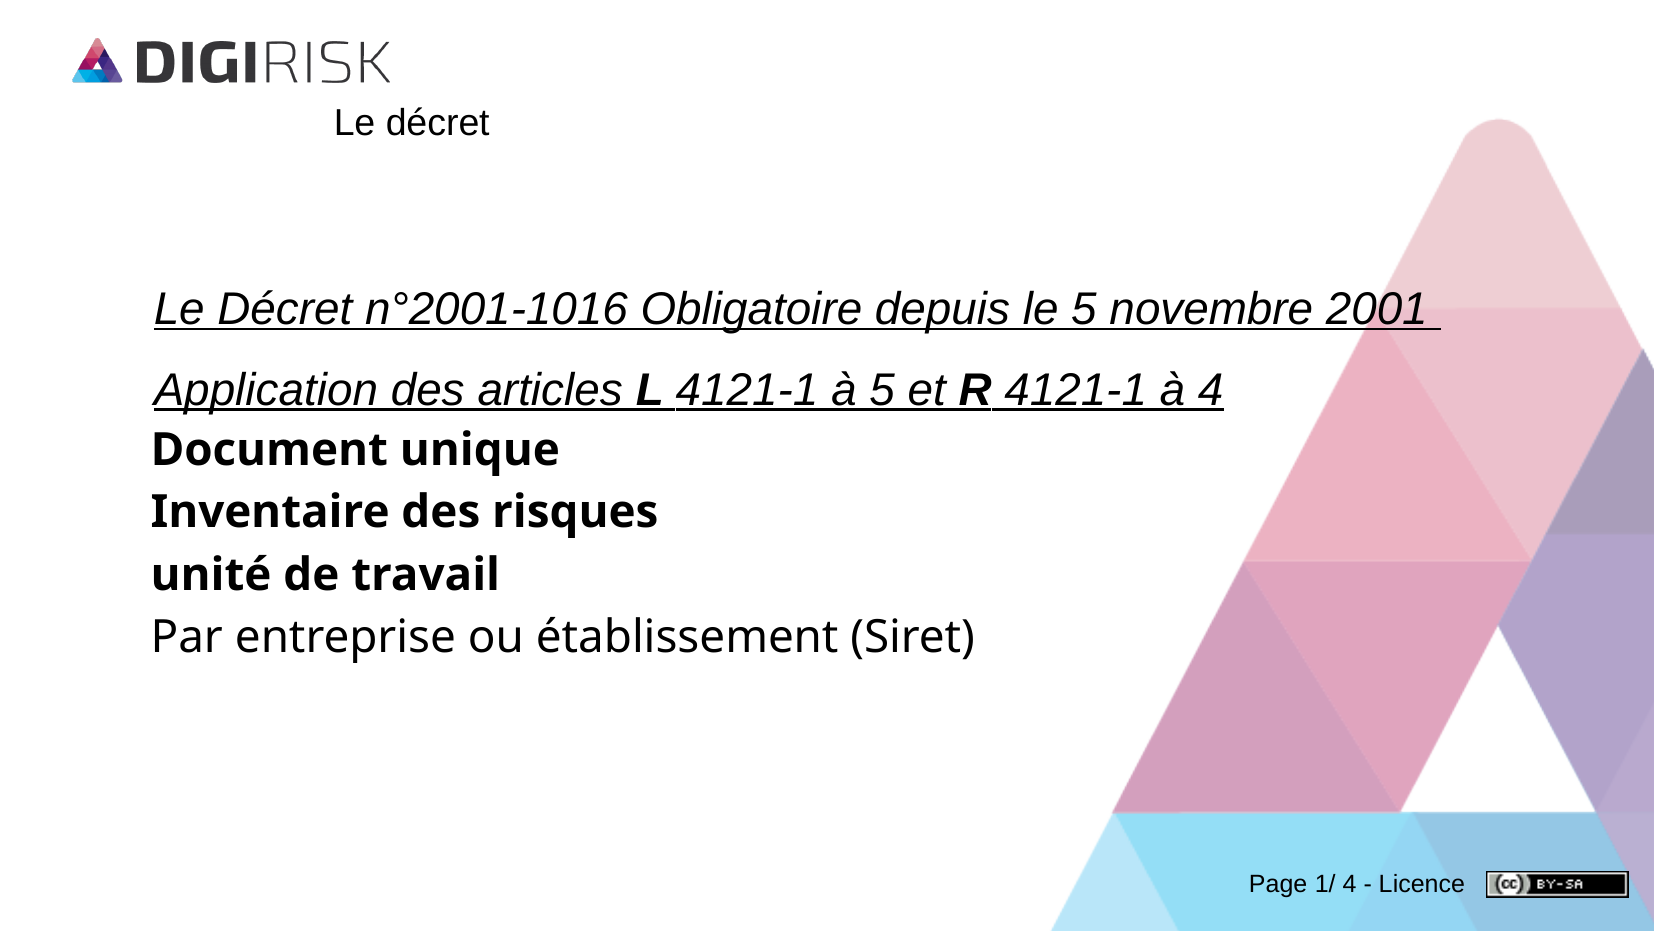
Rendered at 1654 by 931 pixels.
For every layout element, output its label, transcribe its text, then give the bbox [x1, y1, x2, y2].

picture [70, 35, 390, 83]
picture [1486, 871, 1629, 898]
text_box Document unique Inventaire des risques unité de travail Par entreprise ou établissement (Siret) [135, 408, 1565, 756]
text_box Le décret [318, 94, 1501, 152]
list Le Décret n°2001-1016 Obligatoire depuis le 5 novembre 2001 Application des articles L 4121-1 à 5 et R 4121-1 à 4 [153, 283, 1548, 408]
